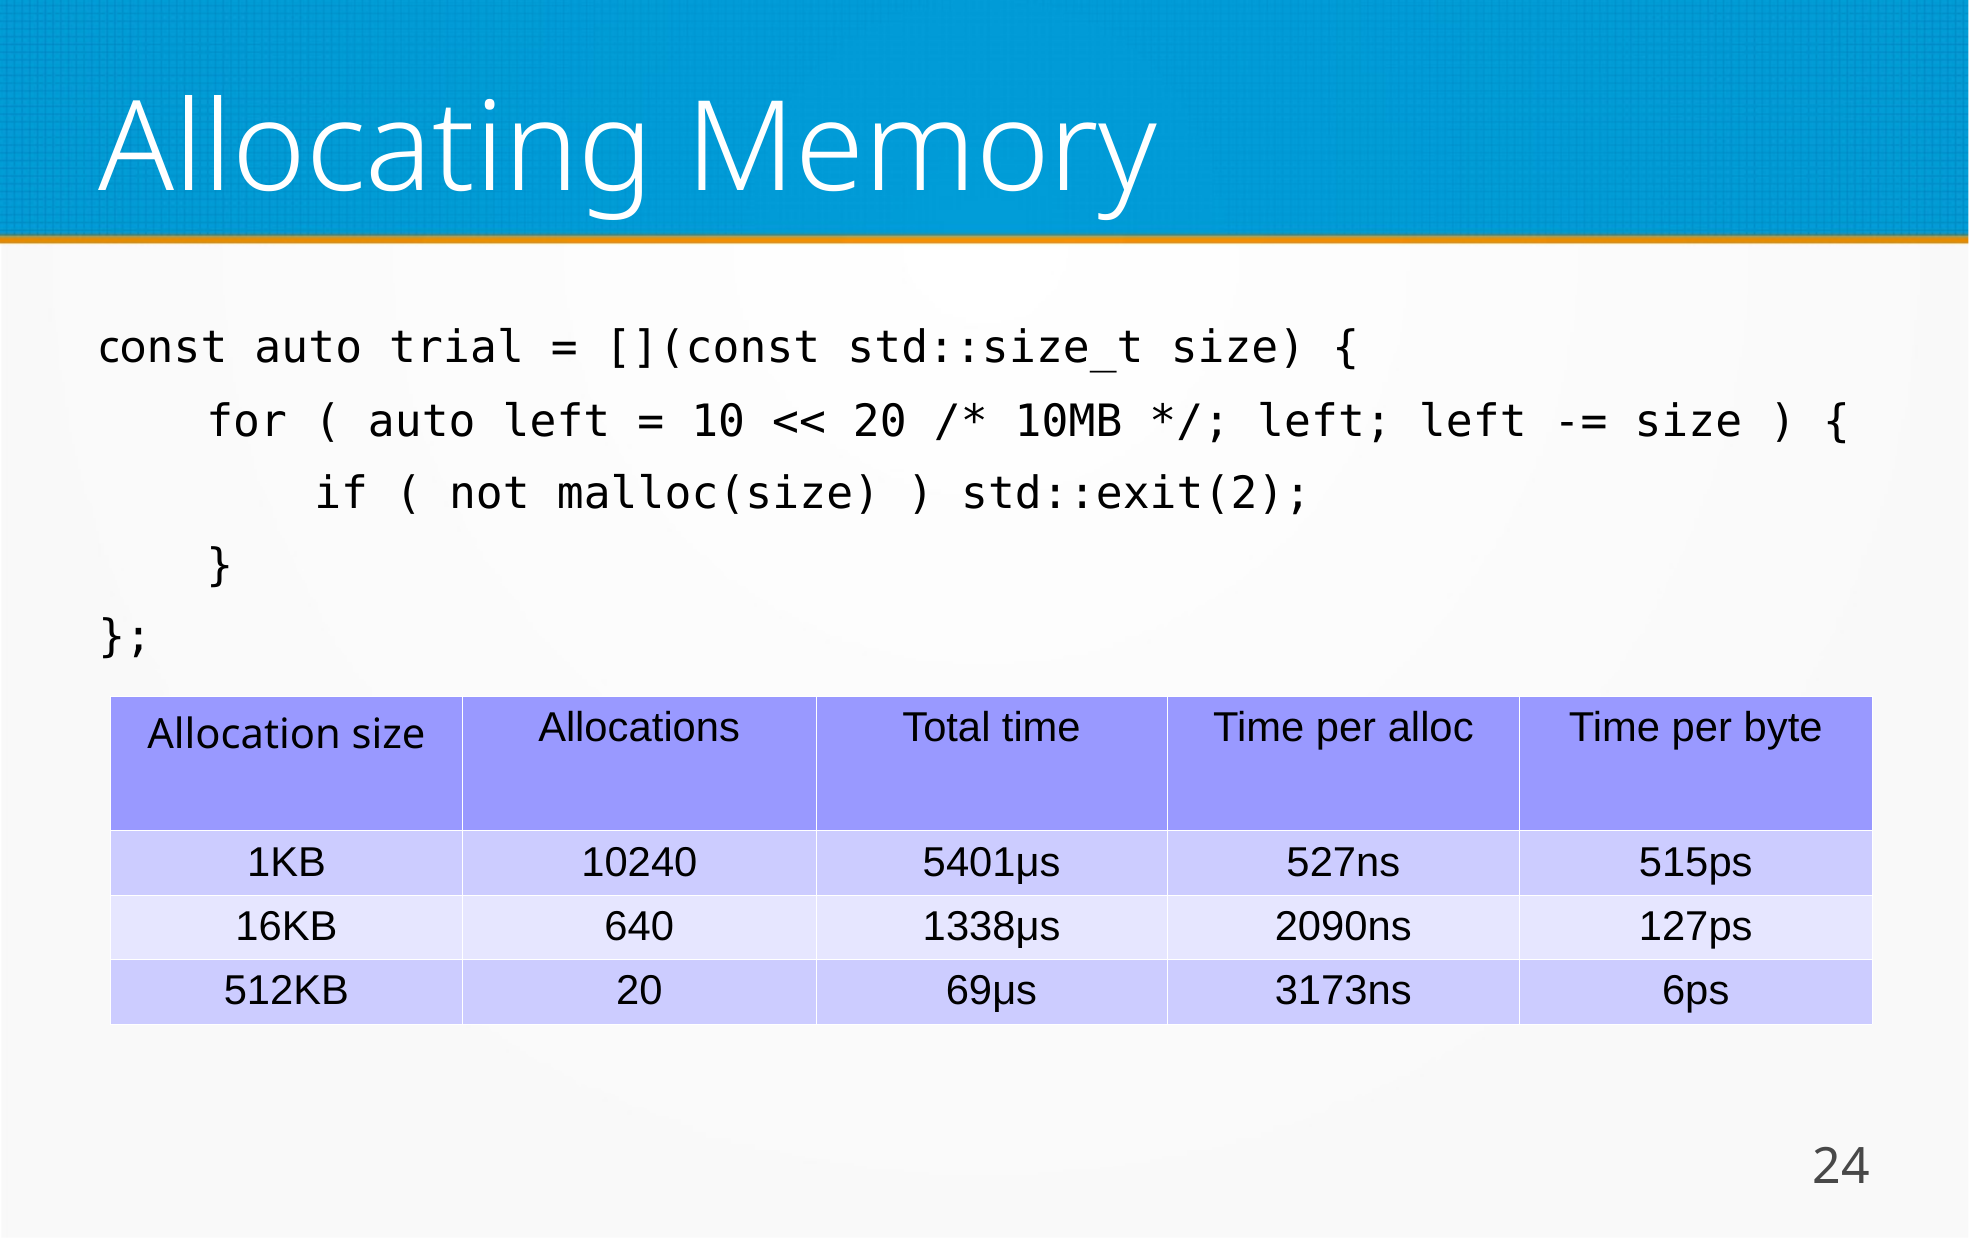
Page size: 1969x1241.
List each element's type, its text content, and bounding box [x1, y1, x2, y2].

table_header Total time [817, 697, 1167, 830]
picture [0, 233, 1969, 1241]
table_cell 127ps [1520, 896, 1872, 959]
table_cell 69μs [817, 960, 1167, 1024]
table_cell 2090ns [1168, 896, 1519, 959]
table_cell 5401μs [817, 831, 1167, 895]
table_cell 527ns [1168, 831, 1519, 895]
table_cell 16KB [111, 896, 462, 959]
table_cell 1338μs [817, 896, 1167, 959]
table_cell 10240 [463, 831, 816, 895]
list const auto trial = [](const std::size_t size) { for ( auto left = 10 << 20 /* 10MB */; left; left -= size ) { if ( not malloc(size) ) std::exit(2); } }; [98, 315, 1861, 680]
table_cell 6ps [1520, 960, 1872, 1024]
table_cell 3173ns [1168, 960, 1519, 1024]
title Allocating Memory [98, 19, 1870, 227]
table_header Allocation size [111, 697, 462, 830]
table_cell 1KB [111, 831, 462, 895]
table_cell 640 [463, 896, 816, 959]
table_header Time per byte [1520, 697, 1872, 830]
table_cell 515ps [1520, 831, 1872, 895]
table_cell 20 [463, 960, 816, 1024]
table_cell 512KB [111, 960, 462, 1024]
table_header Time per alloc [1168, 697, 1519, 830]
table_header Allocations [463, 697, 816, 830]
